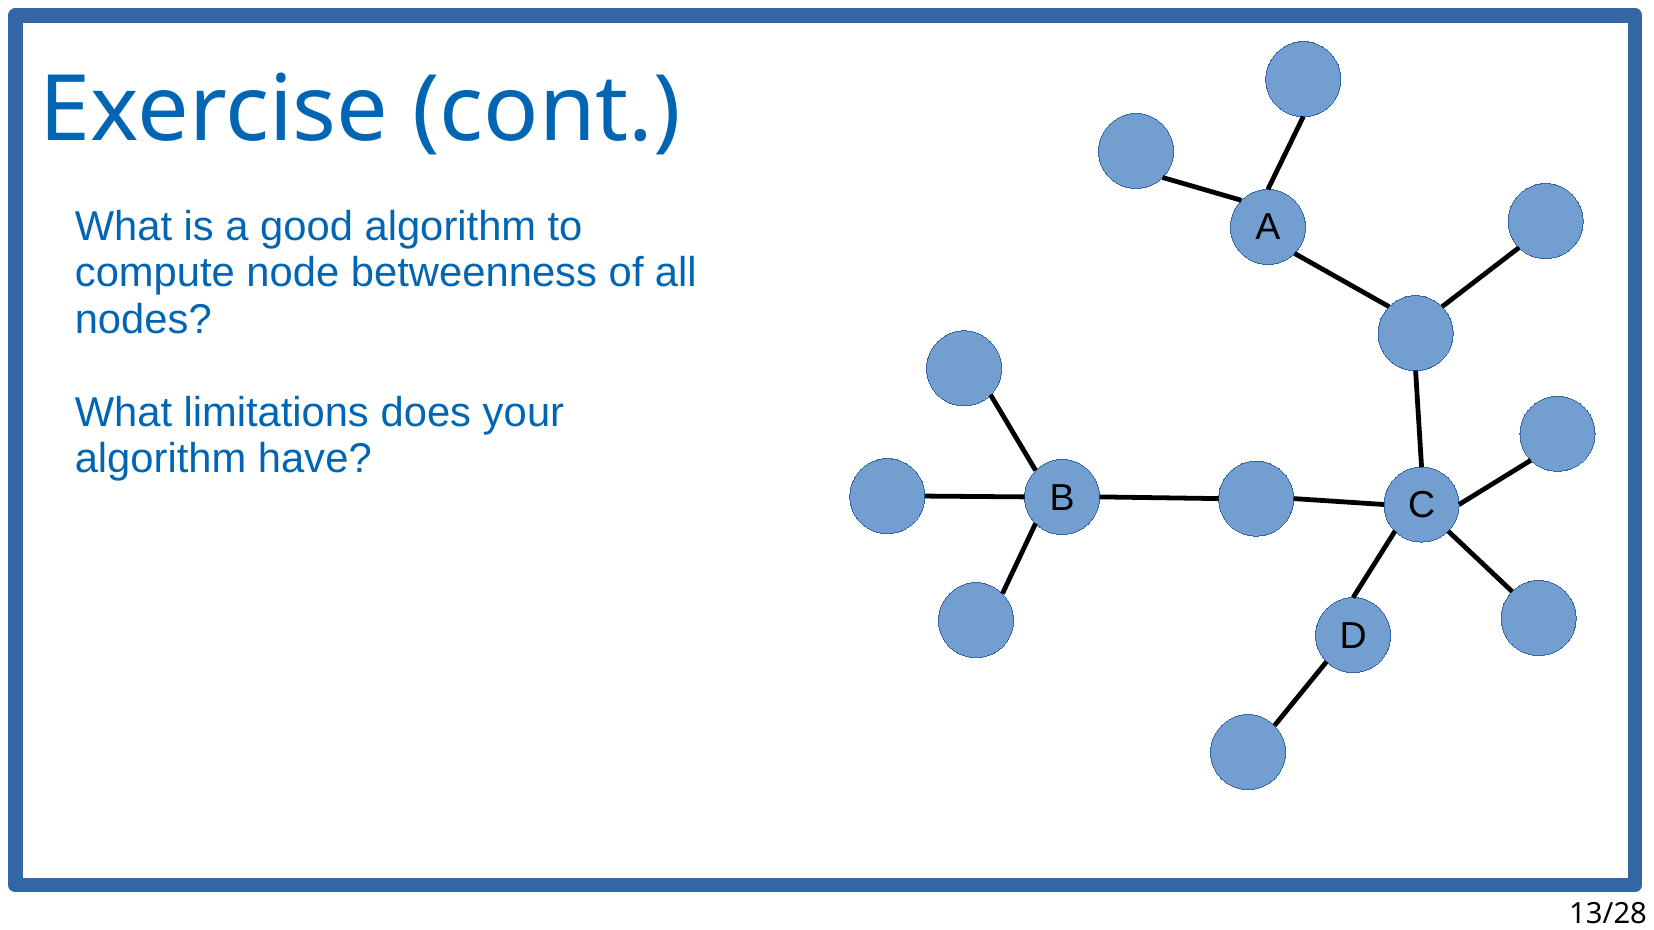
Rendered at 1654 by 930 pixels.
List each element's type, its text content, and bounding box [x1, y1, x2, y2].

text_box [1378, 295, 1454, 371]
text_box C [1384, 467, 1459, 543]
text_box [1501, 580, 1577, 656]
text_box [938, 582, 1014, 658]
text_box B [1024, 459, 1100, 535]
text_box [849, 458, 925, 534]
text_box [926, 330, 1002, 406]
text_box [1519, 396, 1596, 472]
text_box What is a good algorithm to compute node betweenness of all nodes? What limitations does your algorithm have? [60, 194, 742, 489]
text_box A [1230, 189, 1306, 265]
text_box [1098, 113, 1174, 189]
text_box [1508, 183, 1584, 259]
text_box [1265, 41, 1341, 117]
text_box [1218, 461, 1294, 537]
title Exercise (cont.) [30, 23, 691, 235]
text_box D [1315, 597, 1391, 673]
title Exercise (cont.) [30, 0, 691, 8]
text_box [1210, 714, 1286, 790]
